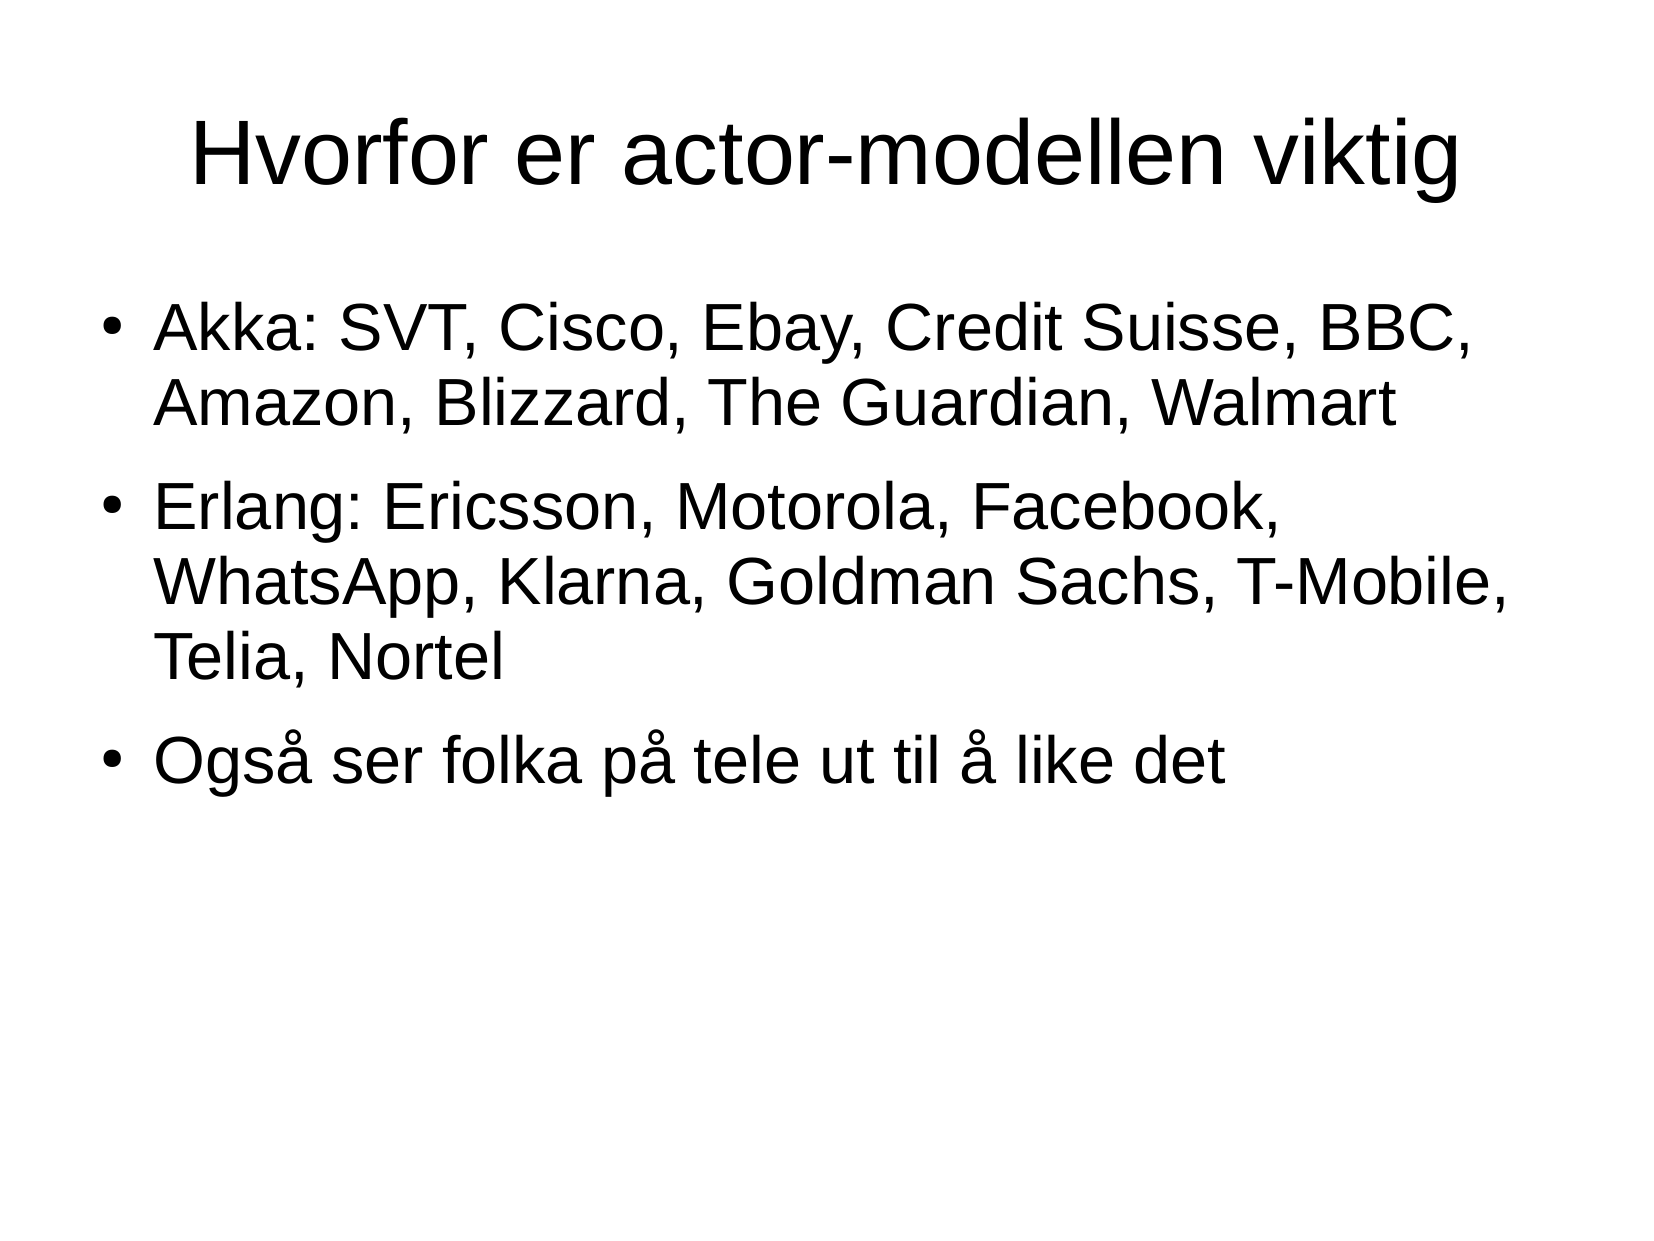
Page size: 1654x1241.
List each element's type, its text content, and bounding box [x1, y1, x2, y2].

list Akka: SVT, Cisco, Ebay, Credit Suisse, BBC, Amazon, Blizzard, The Guardian, Walmart Erlang: Ericsson, Motorola, Facebook, WhatsApp, Klarna, Goldman Sachs, T-Mobile, Telia, Nortel Også ser folka på tele ut til å like det [82, 290, 1571, 1010]
title Hvorfor er actor-modellen viktig [82, 49, 1571, 257]
